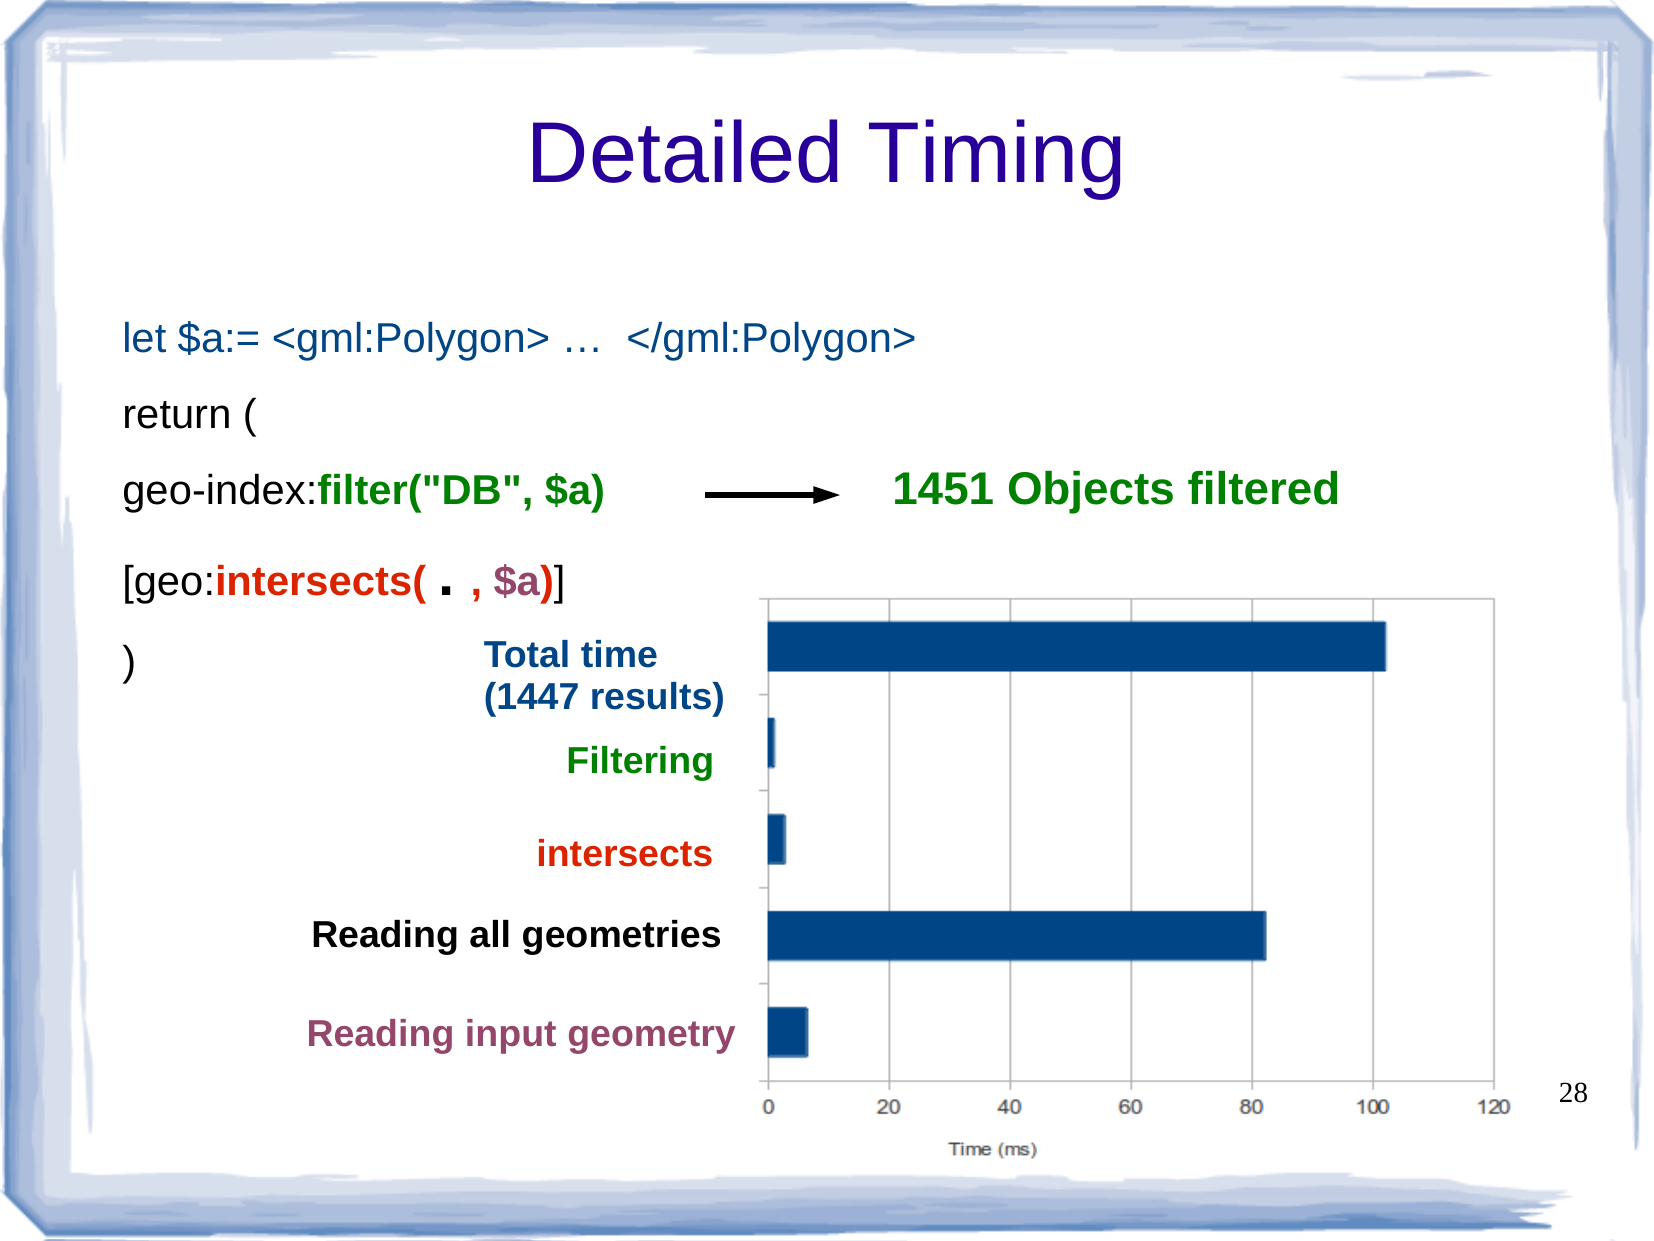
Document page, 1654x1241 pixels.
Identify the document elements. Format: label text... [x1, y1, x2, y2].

text_box Filtering [551, 767, 756, 831]
text_box Reading input geometry [291, 1005, 756, 1104]
title Detailed Timing [82, 49, 1571, 257]
text_box intersects [521, 825, 756, 906]
text_box Total time (1447 results) [469, 625, 801, 767]
list let $a:= <gml:Polygon> … </gml:Polygon> return ( geo-index:filter("DB", $a) [geo:intersects( . , $a)] ) [122, 315, 1576, 1035]
picture [0, 0, 1654, 1241]
text_box Reading all geometries [296, 906, 756, 1005]
text_box 1451 Objects filtered [877, 455, 1374, 522]
